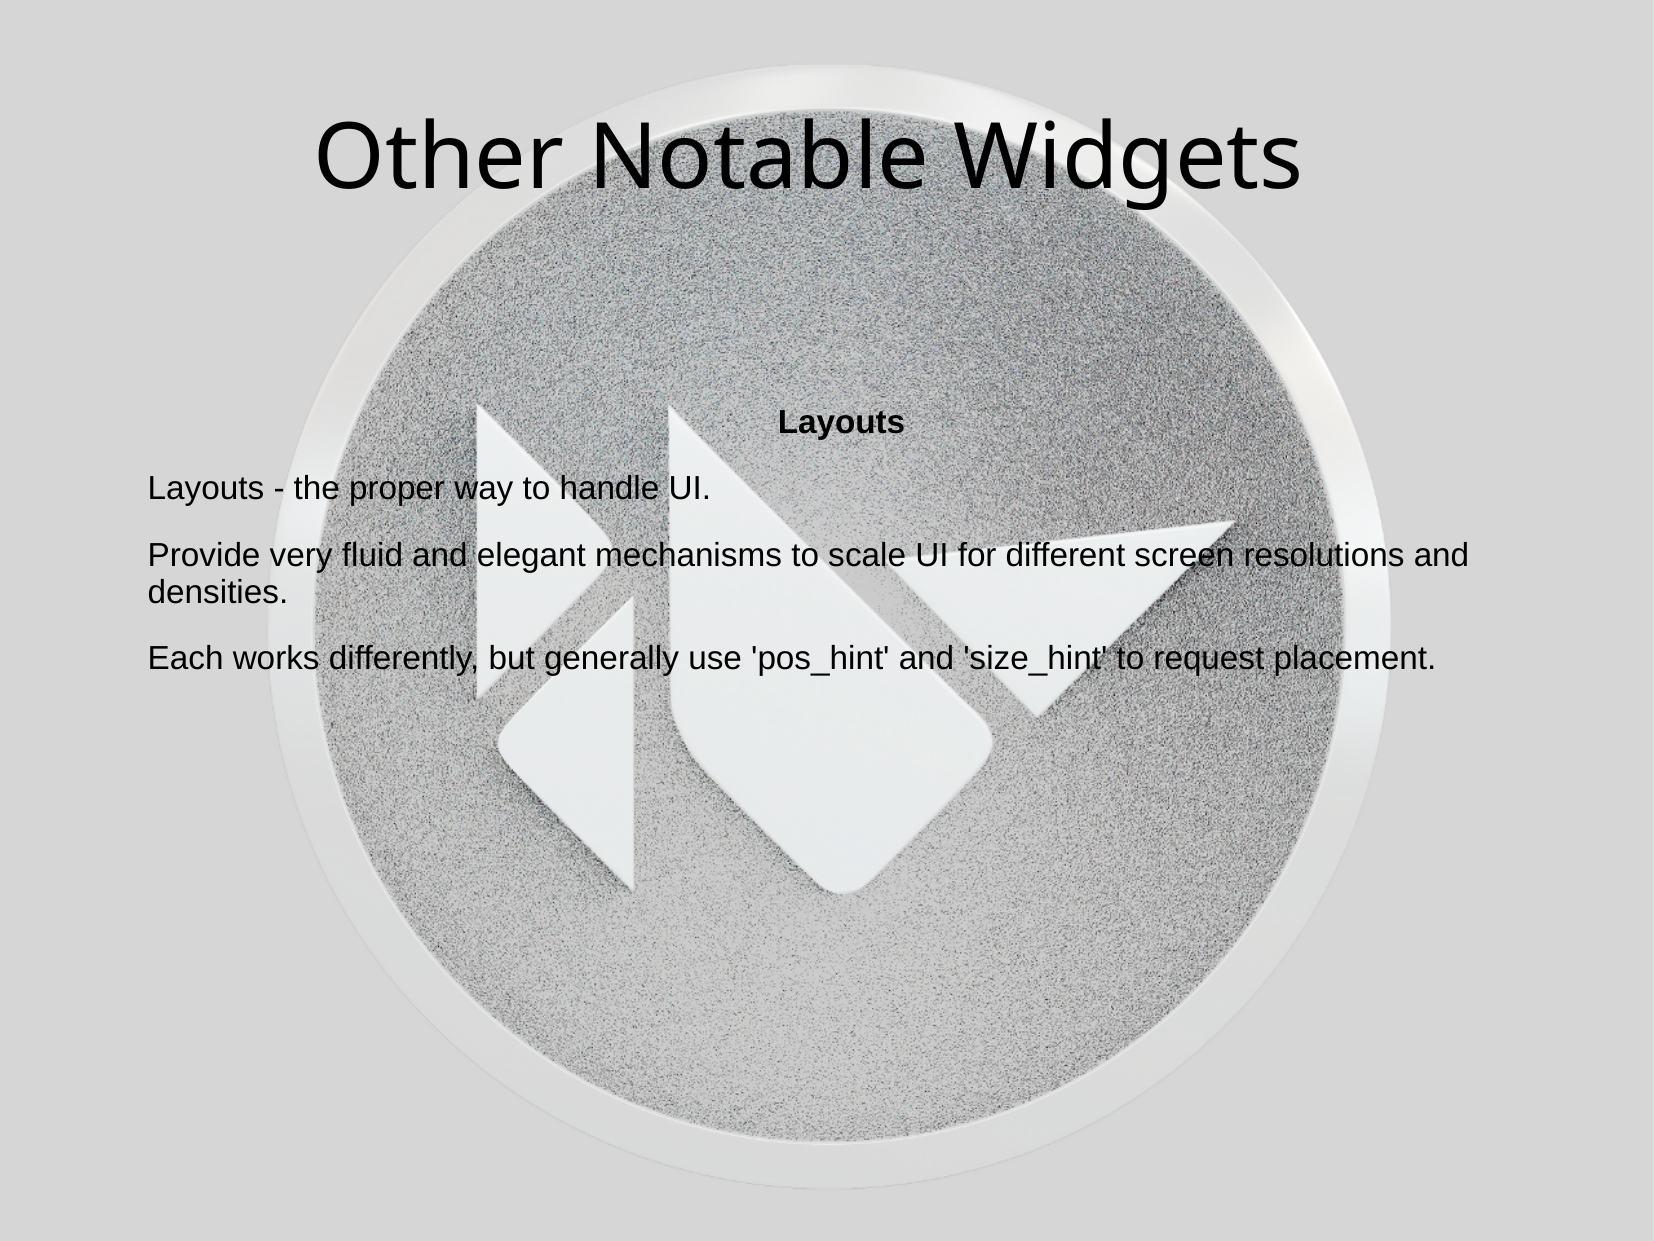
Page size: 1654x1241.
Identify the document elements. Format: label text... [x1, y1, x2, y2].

list Layouts Layouts - the proper way to handle UI. Provide very fluid and elegant mechanisms to scale UI for different screen resolutions and densities. Each works differently, but generally use 'pos_hint' and 'size_hint' to request placement. [147, 403, 1536, 680]
title Other Notable Widgets [82, 49, 1536, 257]
picture [0, 0, 1654, 1241]
